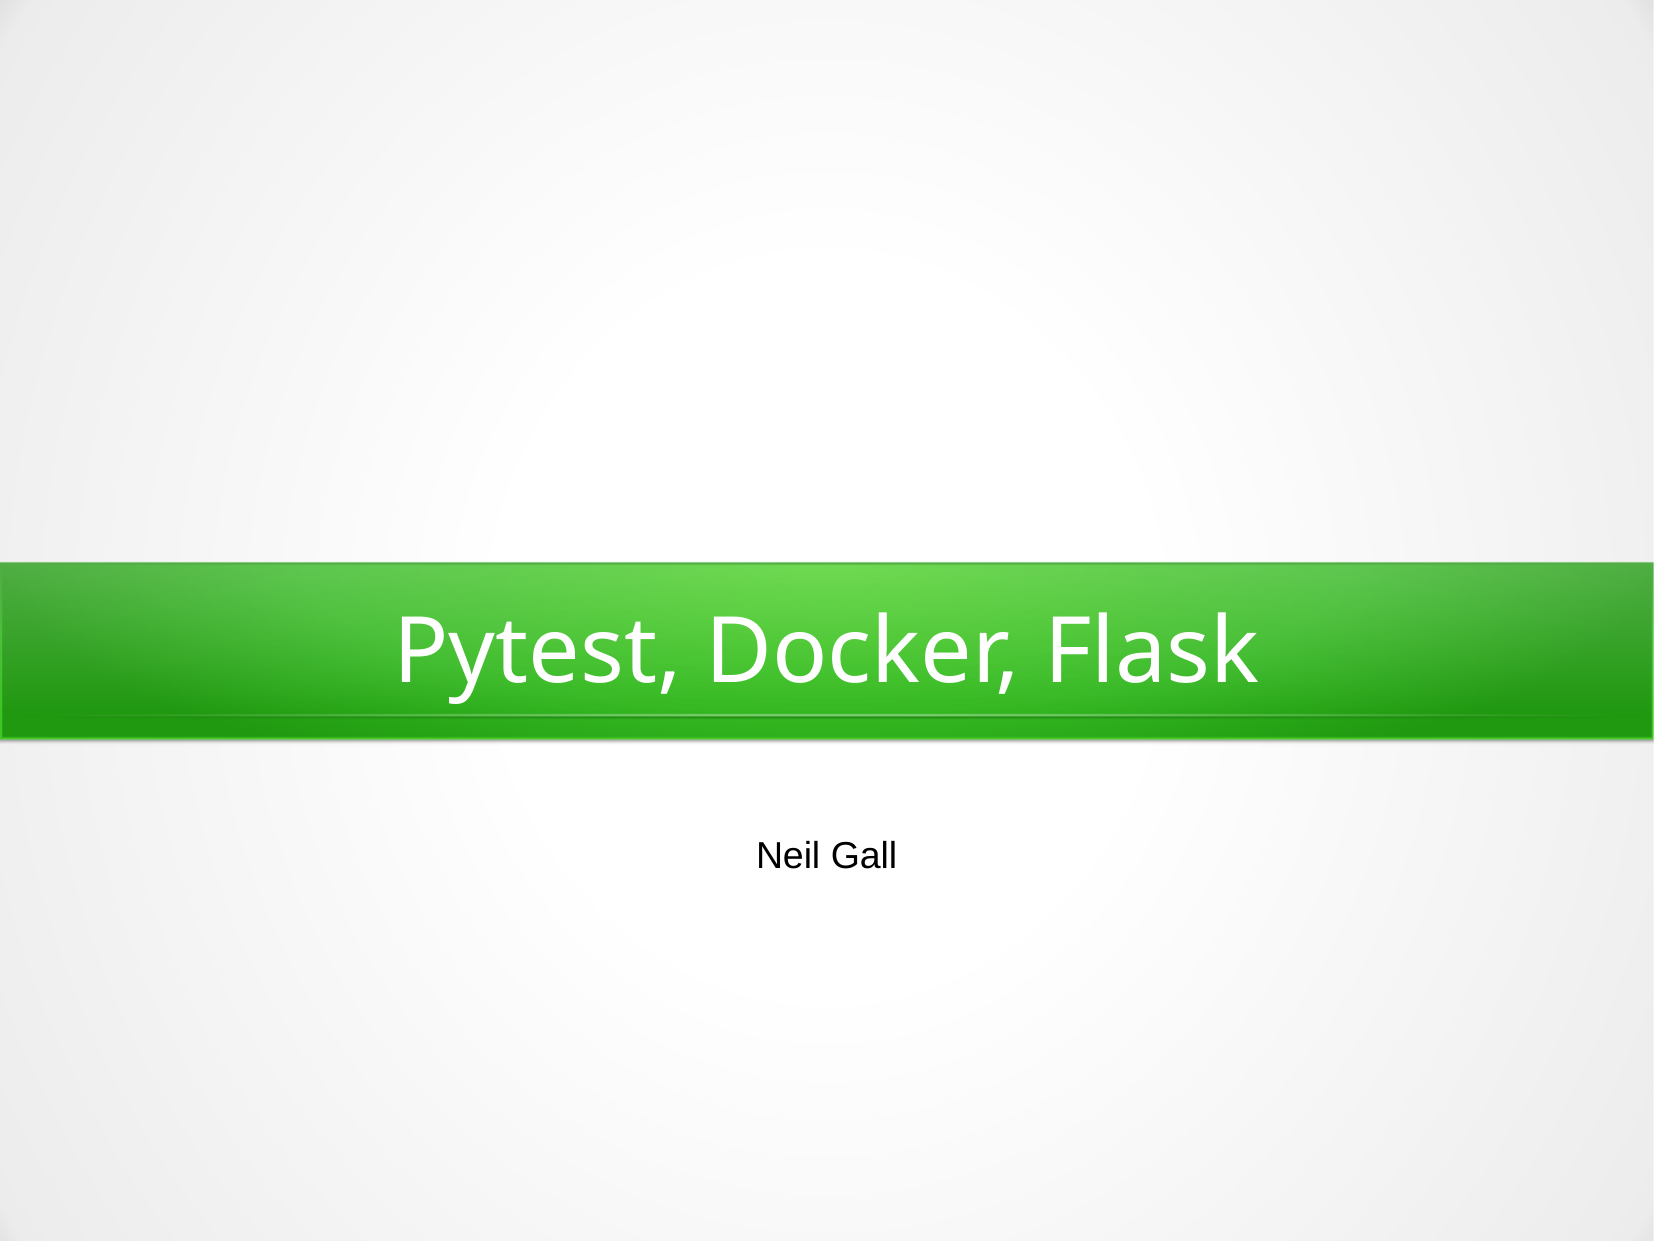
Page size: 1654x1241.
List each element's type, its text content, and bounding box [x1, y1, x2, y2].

title Pytest, Docker, Flask [82, 578, 1571, 715]
picture [0, 0, 1654, 1241]
text_box Neil Gall [726, 826, 928, 877]
